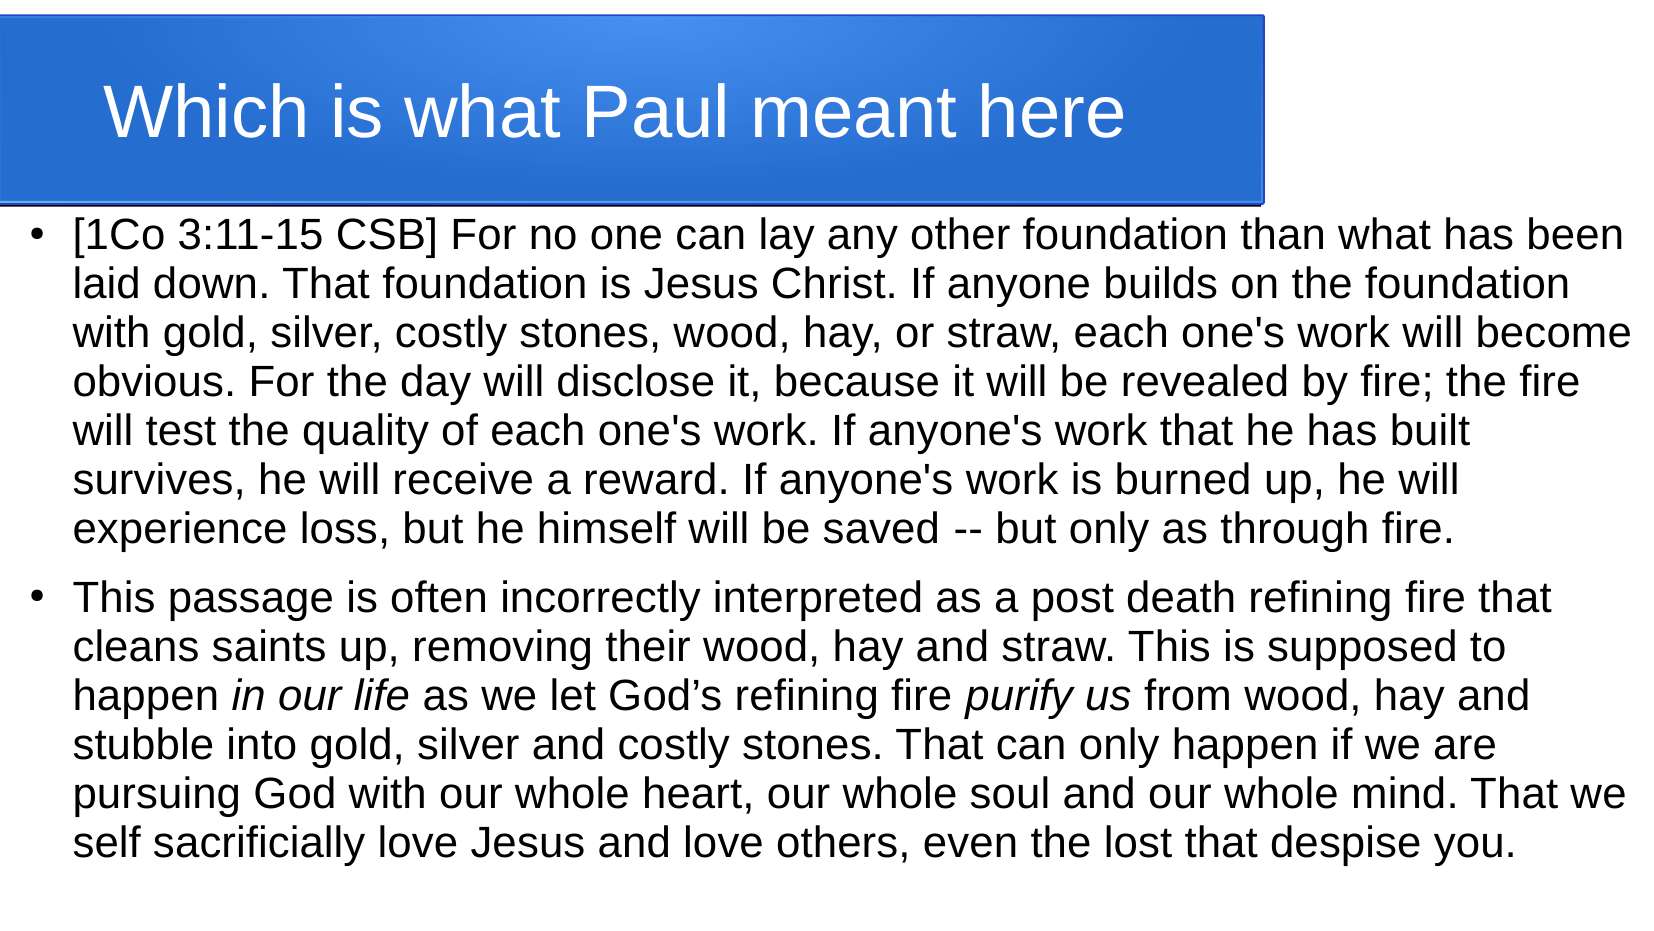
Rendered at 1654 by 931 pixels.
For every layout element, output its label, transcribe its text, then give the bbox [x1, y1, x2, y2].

title Which is what Paul meant here [82, 35, 1235, 189]
list [1Co 3:11-15 CSB] For no one can lay any other foundation than what has been laid down. That foundation is Jesus Christ. If anyone builds on the foundation with gold, silver, costly stones, wood, hay, or straw, each one's work will become obvious. For the day will disclose it, because it will be revealed by fire; the fire will test the quality of each one's work. If anyone's work that he has built survives, he will receive a reward. If anyone's work is burned up, he will experience loss, but he himself will be saved ​-- ​but only as through fire. This passage is often incorrectly interpreted as a post death refining fire that cleans saints up, removing their wood, hay and straw. This is supposed to happen in our life as we let God’s refining fire purify us from wood, hay and stubble into gold, silver and costly stones. That can only happen if we are pursuing God with our whole heart, our whole soul and our whole mind. That we self sacrificially love Jesus and love others, even the lost that despise you. [15, 210, 1636, 916]
